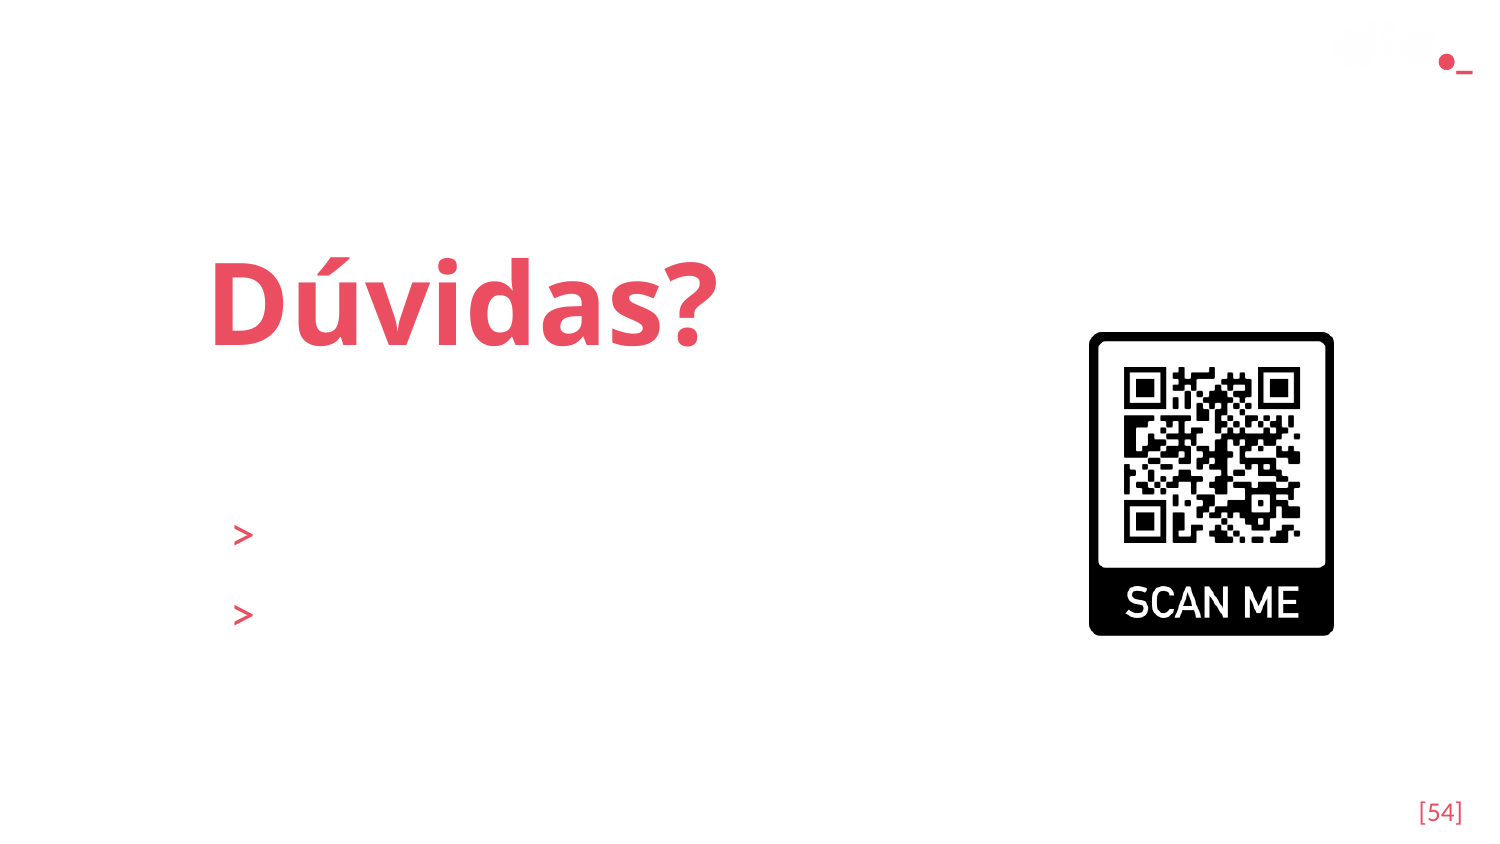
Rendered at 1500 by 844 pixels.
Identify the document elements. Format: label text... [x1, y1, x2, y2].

text_box > Fórum/Artigos > Comunidade Online (Discord) [190, 485, 920, 636]
picture [1089, 332, 1334, 636]
text_box Dúvidas? [190, 216, 1270, 366]
picture [1333, 19, 1473, 75]
slide_number [54] [1403, 779, 1494, 844]
